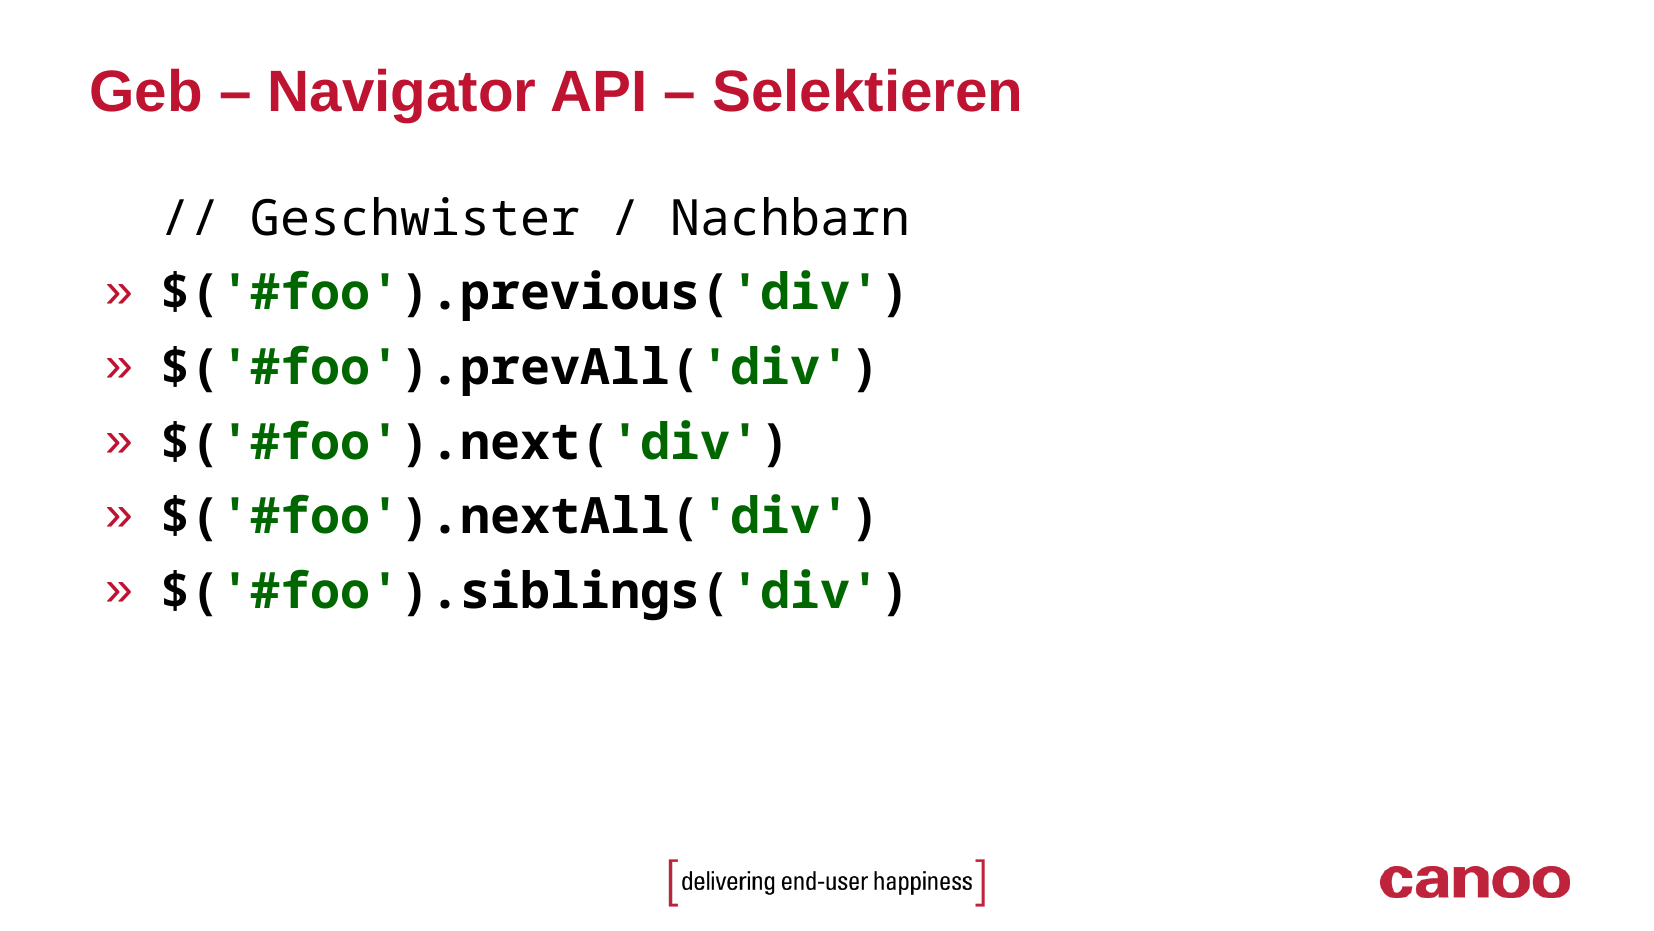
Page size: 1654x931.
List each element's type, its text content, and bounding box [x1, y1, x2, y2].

picture [1380, 866, 1570, 898]
title Geb – Navigator API – Selektieren [75, 45, 1591, 136]
picture [662, 855, 991, 910]
list // Geschwister / Nachbarn $('#foo').previous('div') $('#foo').prevAll('div') $('#foo').next('div') $('#foo').nextAll('div') $('#foo').siblings('div') [90, 177, 1531, 841]
